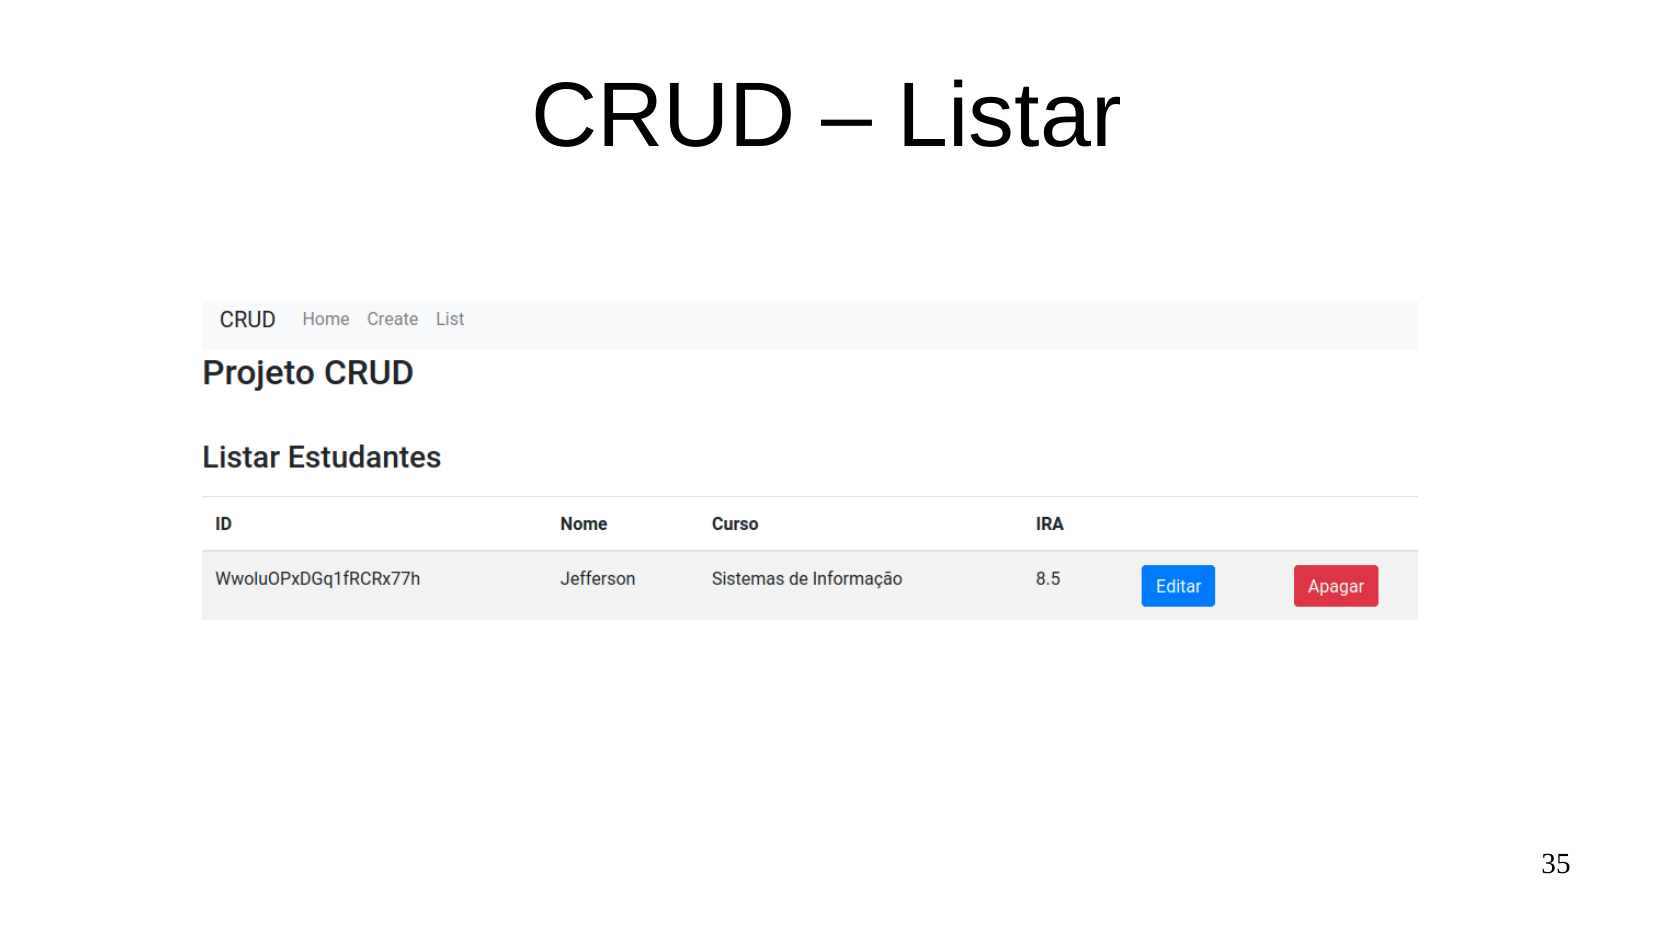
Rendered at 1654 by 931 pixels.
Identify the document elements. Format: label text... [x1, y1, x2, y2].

picture [178, 301, 1418, 655]
title CRUD – Listar [82, 37, 1571, 193]
